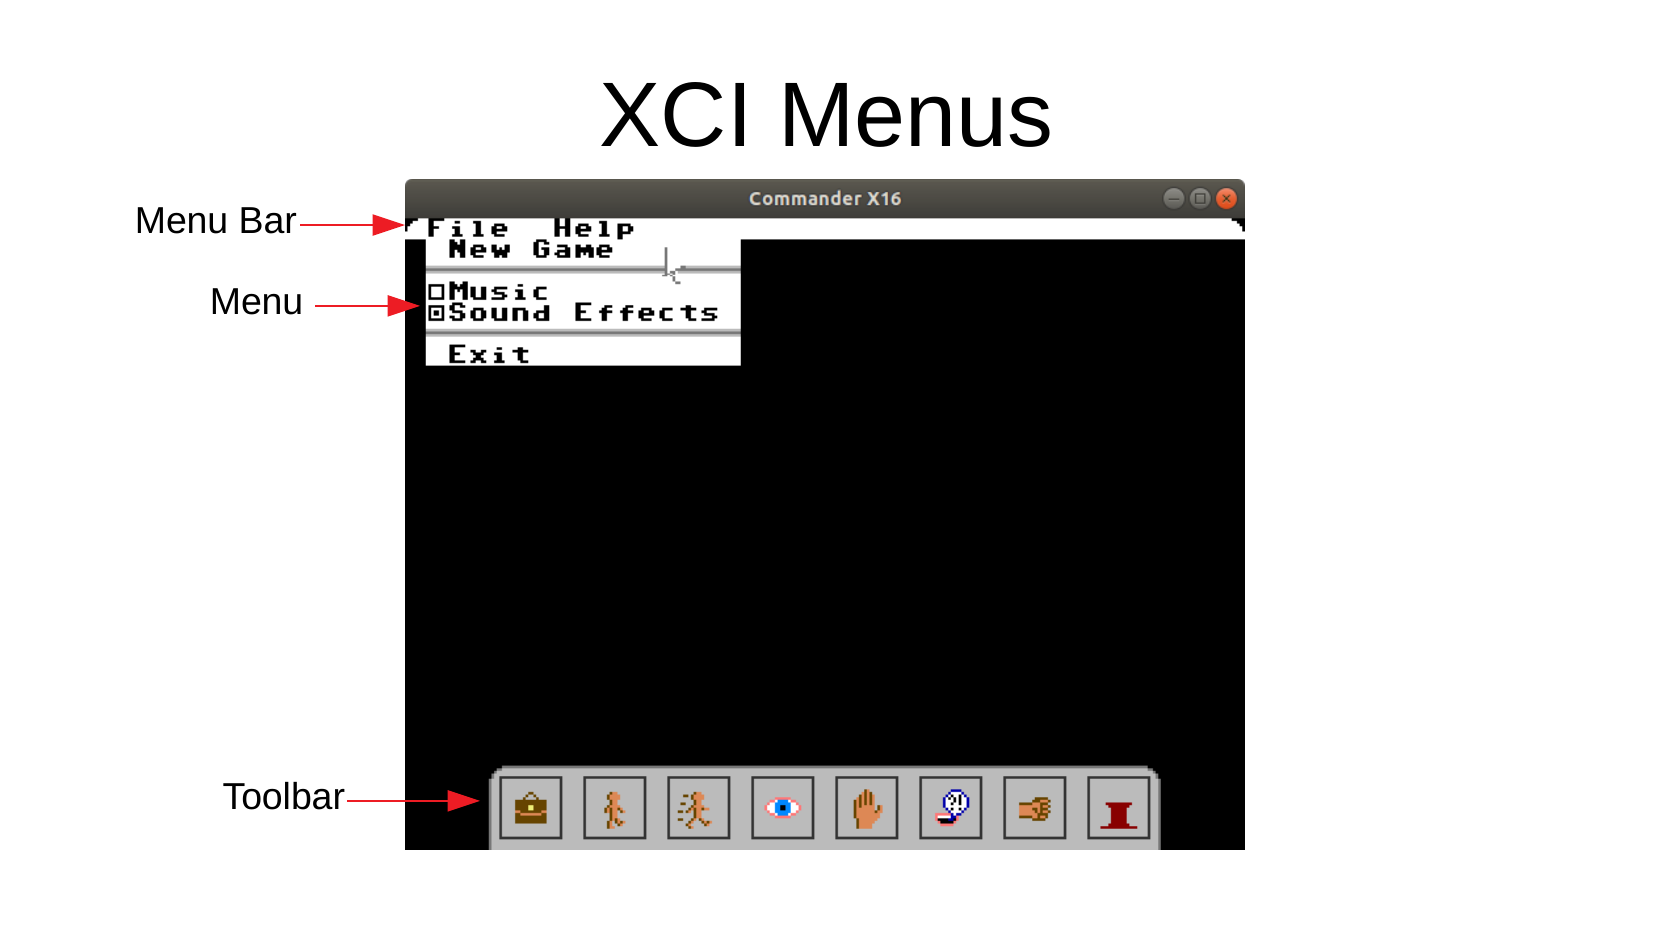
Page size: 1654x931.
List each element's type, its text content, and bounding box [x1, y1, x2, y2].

text_box Menu Bar [120, 192, 312, 250]
text_box Toolbar [207, 768, 451, 826]
picture [405, 179, 1245, 850]
text_box Menu [195, 273, 319, 331]
title XCI Menus [82, 37, 1571, 193]
